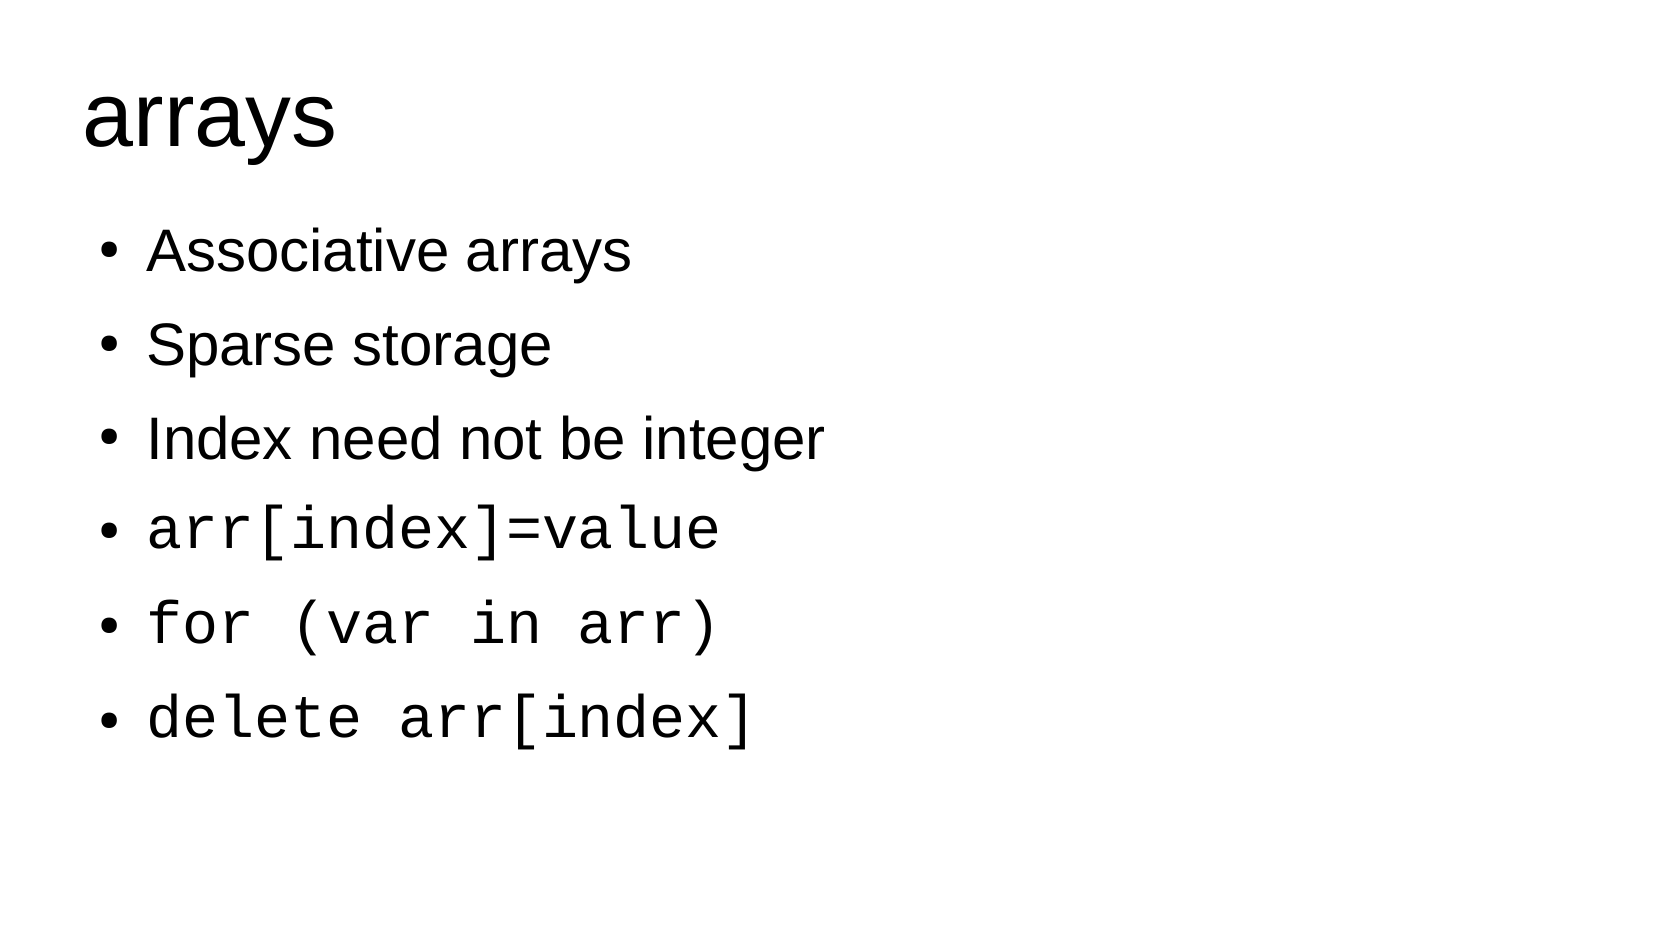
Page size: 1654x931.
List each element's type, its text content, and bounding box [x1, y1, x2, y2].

list Associative arrays Sparse storage Index need not be integer arr[index]=value for (var in arr) delete arr[index] [82, 217, 1571, 758]
title arrays [82, 37, 1571, 193]
